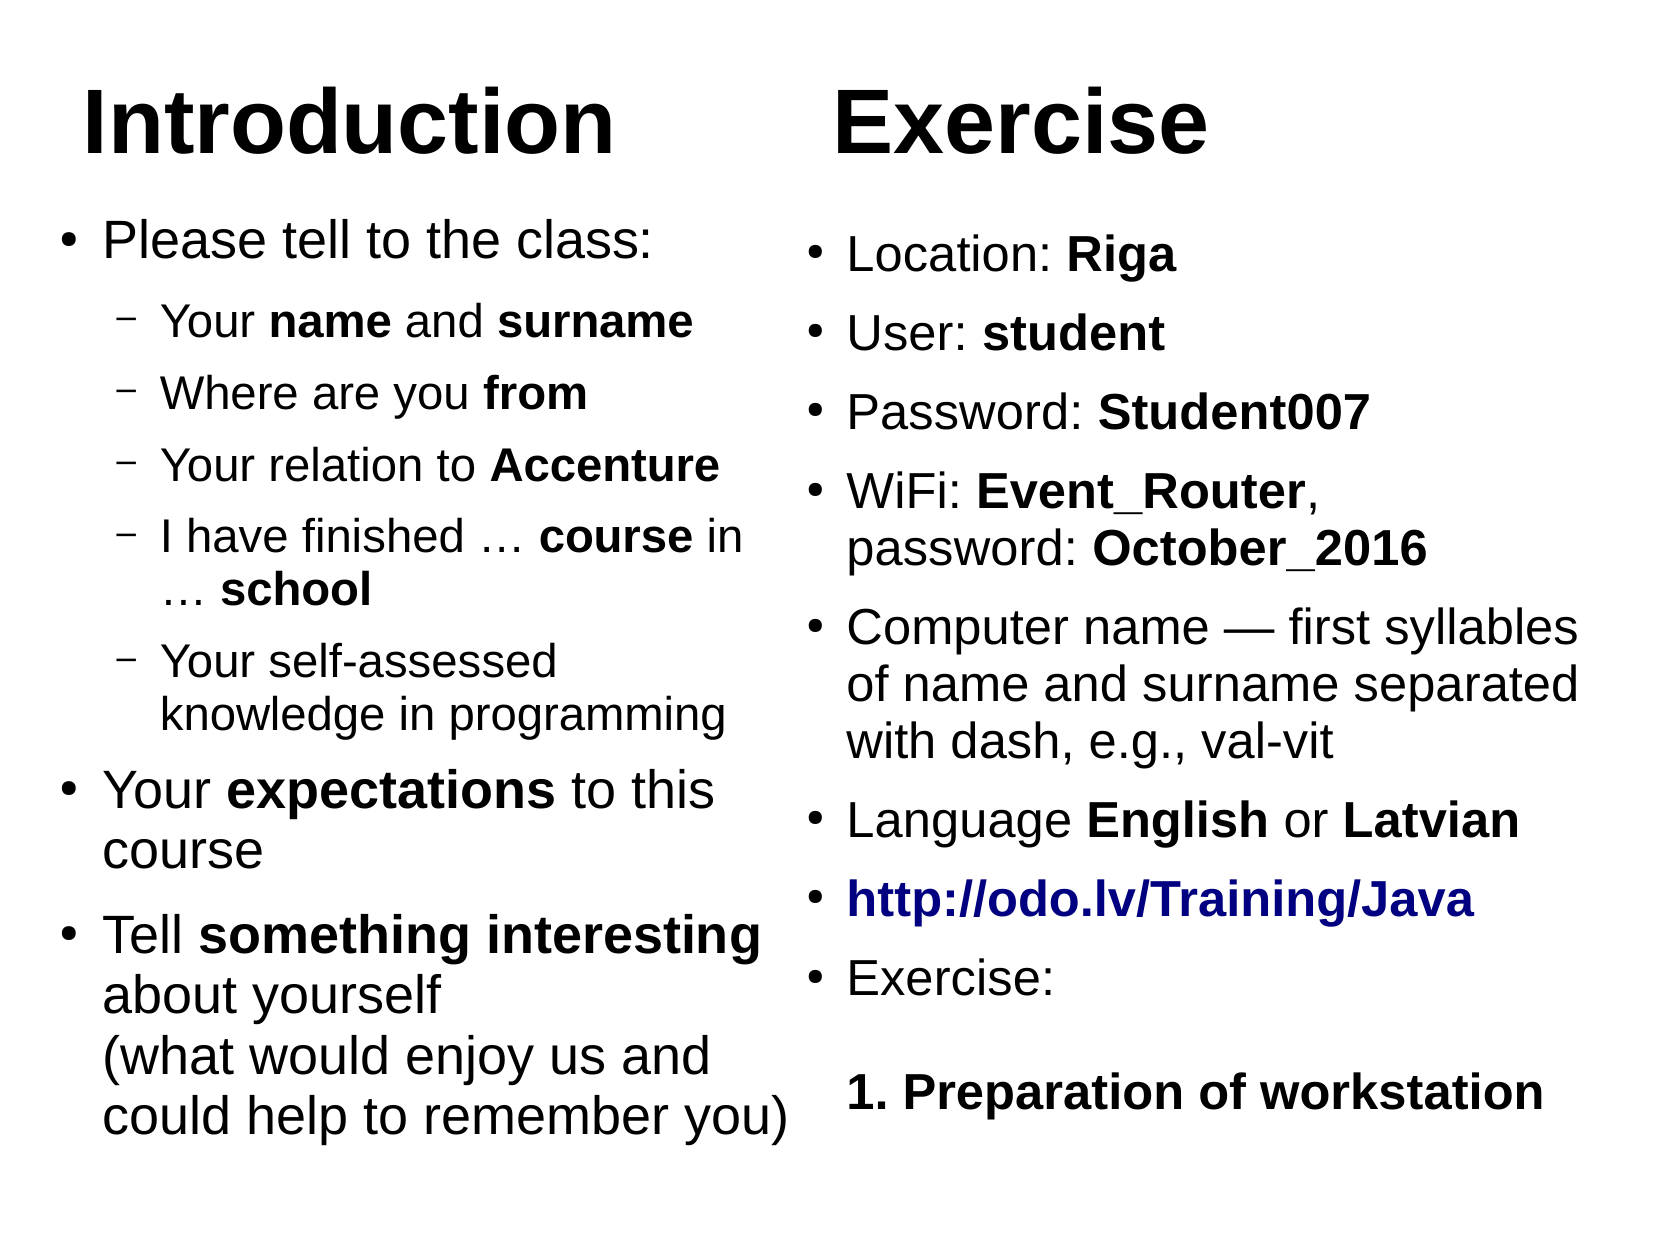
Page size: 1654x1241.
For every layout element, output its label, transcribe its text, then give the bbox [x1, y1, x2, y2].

list Please tell to the class: Your name and surname Where are you from Your relation to Accenture I have finished … course in … school Your self-assessed knowledge in programming Your expectations to this course Tell something interesting about yourself (what would enjoy us and could help to remember you) [45, 210, 793, 1186]
title Introduction Exercise [82, 49, 1571, 196]
list Location: Riga User: student Password: Student007 WiFi: Event_Router, password: October_2016 Computer name — first syllables of name and surname separated with dash, e.g., val-vit Language English or Latvian http://odo.lv/Training/Java Exercise: 1. Preparation of workstation [792, 225, 1621, 1186]
